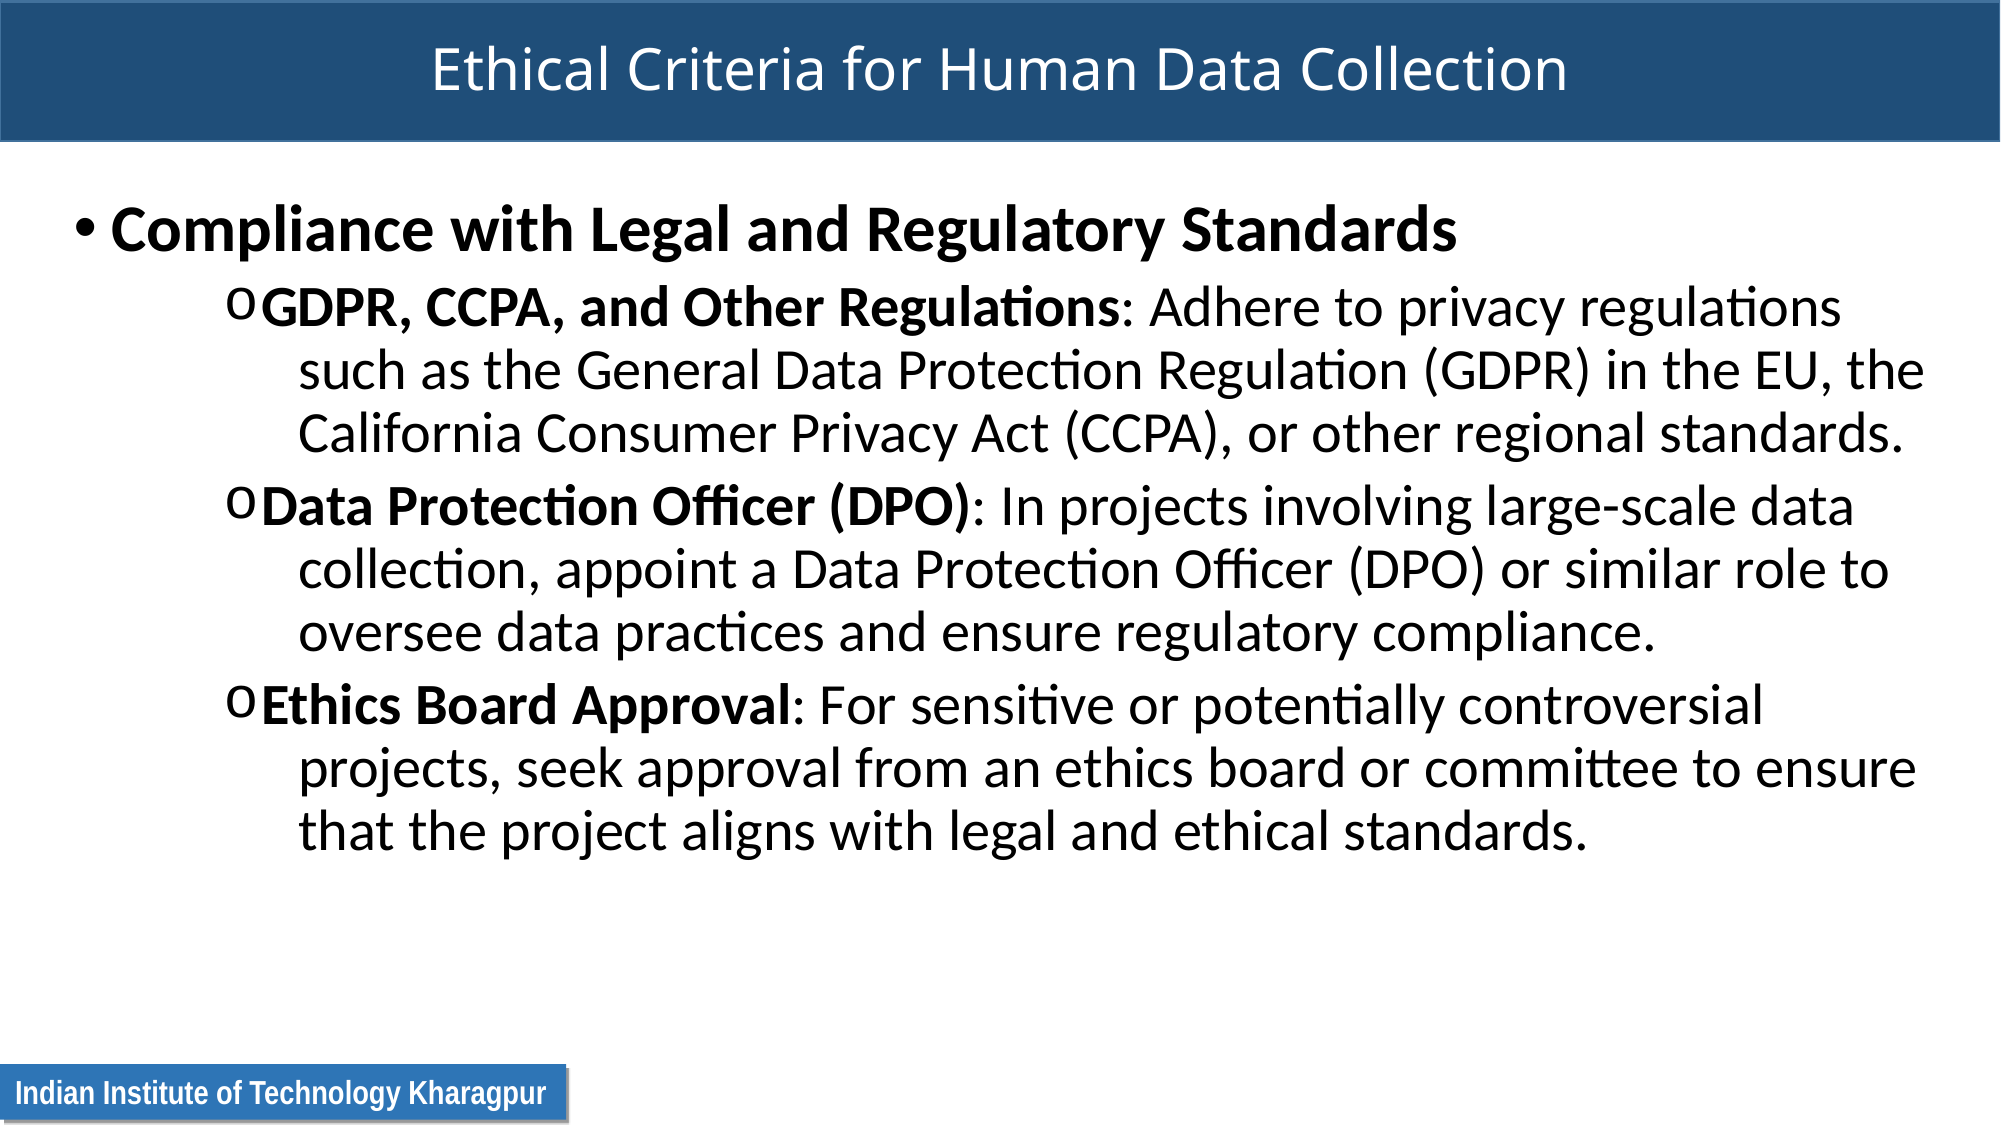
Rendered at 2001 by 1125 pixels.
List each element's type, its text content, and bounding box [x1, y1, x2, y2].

title Ethical Criteria for Human Data Collection [0, 1, 2000, 141]
list Compliance with Legal and Regulatory Standards GDPR, CCPA, and Other Regulations: Adhere to privacy regulations such as the General Data Protection Regulation (GDPR) in the EU, the California Consumer Privacy Act (CCPA), or other regional standards. Data Protection Officer (DPO): In projects involving large-scale data collection, appoint a Data Protection Officer (DPO) or similar role to oversee data practices and ensure regulatory compliance. Ethics Board Approval: For sensitive or potentially controversial projects, seek approval from an ethics board or committee to ensure that the project aligns with legal and ethical standards. [58, 186, 1954, 1065]
